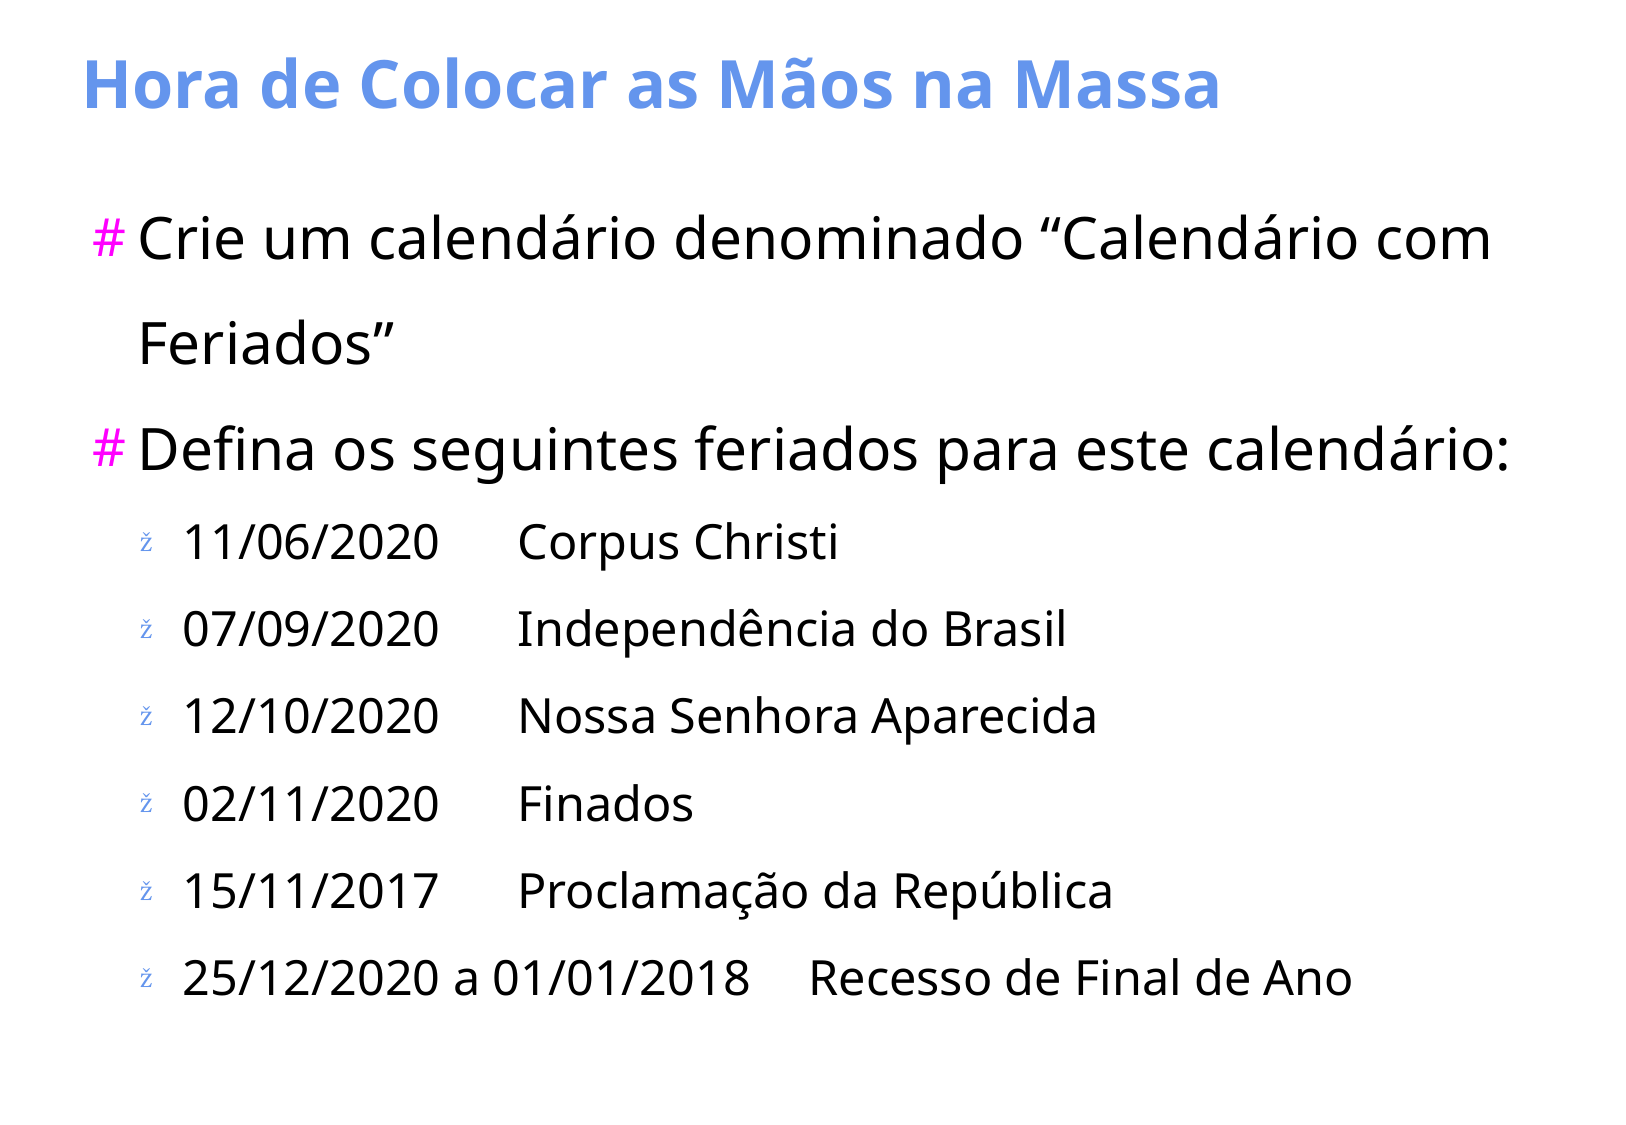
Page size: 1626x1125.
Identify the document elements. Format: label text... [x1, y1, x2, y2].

title Hora de Colocar as Mãos na Massa [81, 41, 1544, 122]
list Crie um calendário denominado “Calendário com Feriados” Defina os seguintes feriados para este calendário: 11/06/2020 Corpus Christi 07/09/2020 Independência do Brasil 12/10/2020 Nossa Senhora Aparecida 02/11/2020 Finados 15/11/2017 Proclamação da República 25/12/2020 a 01/01/2018 Recesso de Final de Ano [81, 165, 1544, 1016]
